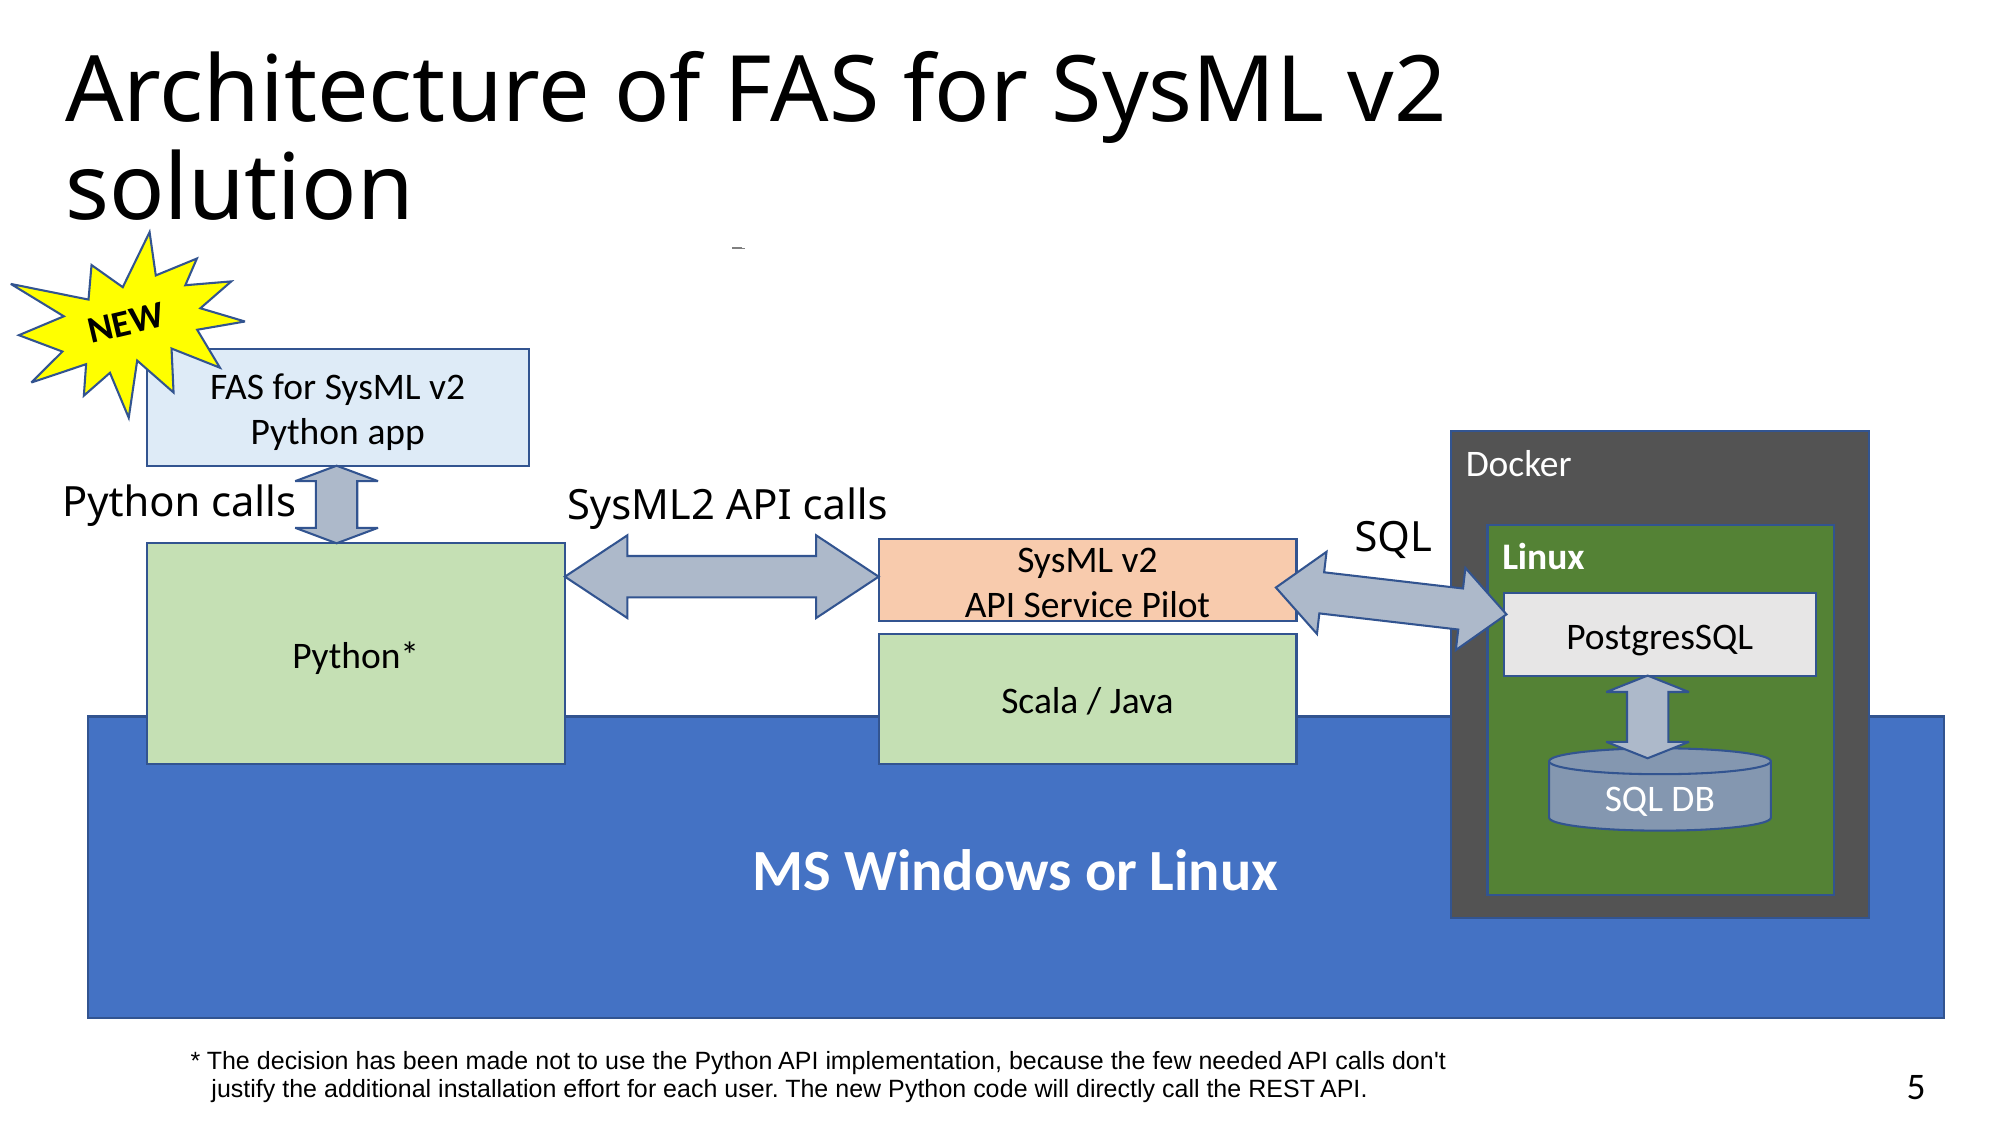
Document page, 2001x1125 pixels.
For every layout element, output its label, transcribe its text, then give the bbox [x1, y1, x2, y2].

text_box FAS for SysML v2 Python app [147, 349, 529, 466]
text_box SysML v2 API Service Pilot [878, 538, 1297, 622]
text_box [564, 535, 879, 619]
text_box PostgresSQL [1503, 593, 1817, 676]
title Architecture of FAS for SysML v2 solution [50, 34, 1779, 126]
text_box [1275, 551, 1507, 651]
text_box Docker [1451, 431, 1869, 918]
text_box * The decision has been made not to use the Python API implementation, because the few needed API calls don't justify the additional installation effort for each user. The new Python code will directly call the REST API. [175, 1039, 1465, 1111]
text_box SQL [1339, 502, 1447, 567]
text_box Python calls [47, 467, 311, 533]
text_box SysML2 API calls [552, 470, 903, 536]
text_box MS Windows or Linux [87, 716, 1944, 1018]
text_box [295, 465, 378, 544]
text_box SQL DB [1549, 748, 1771, 831]
text_box Scala / Java [878, 633, 1297, 765]
text_box NEW [10, 232, 245, 418]
text_box [1606, 675, 1689, 759]
slide_number <number> [1892, 1054, 1922, 1080]
text_box Linux [1487, 524, 1835, 896]
text_box Python* [147, 543, 565, 765]
